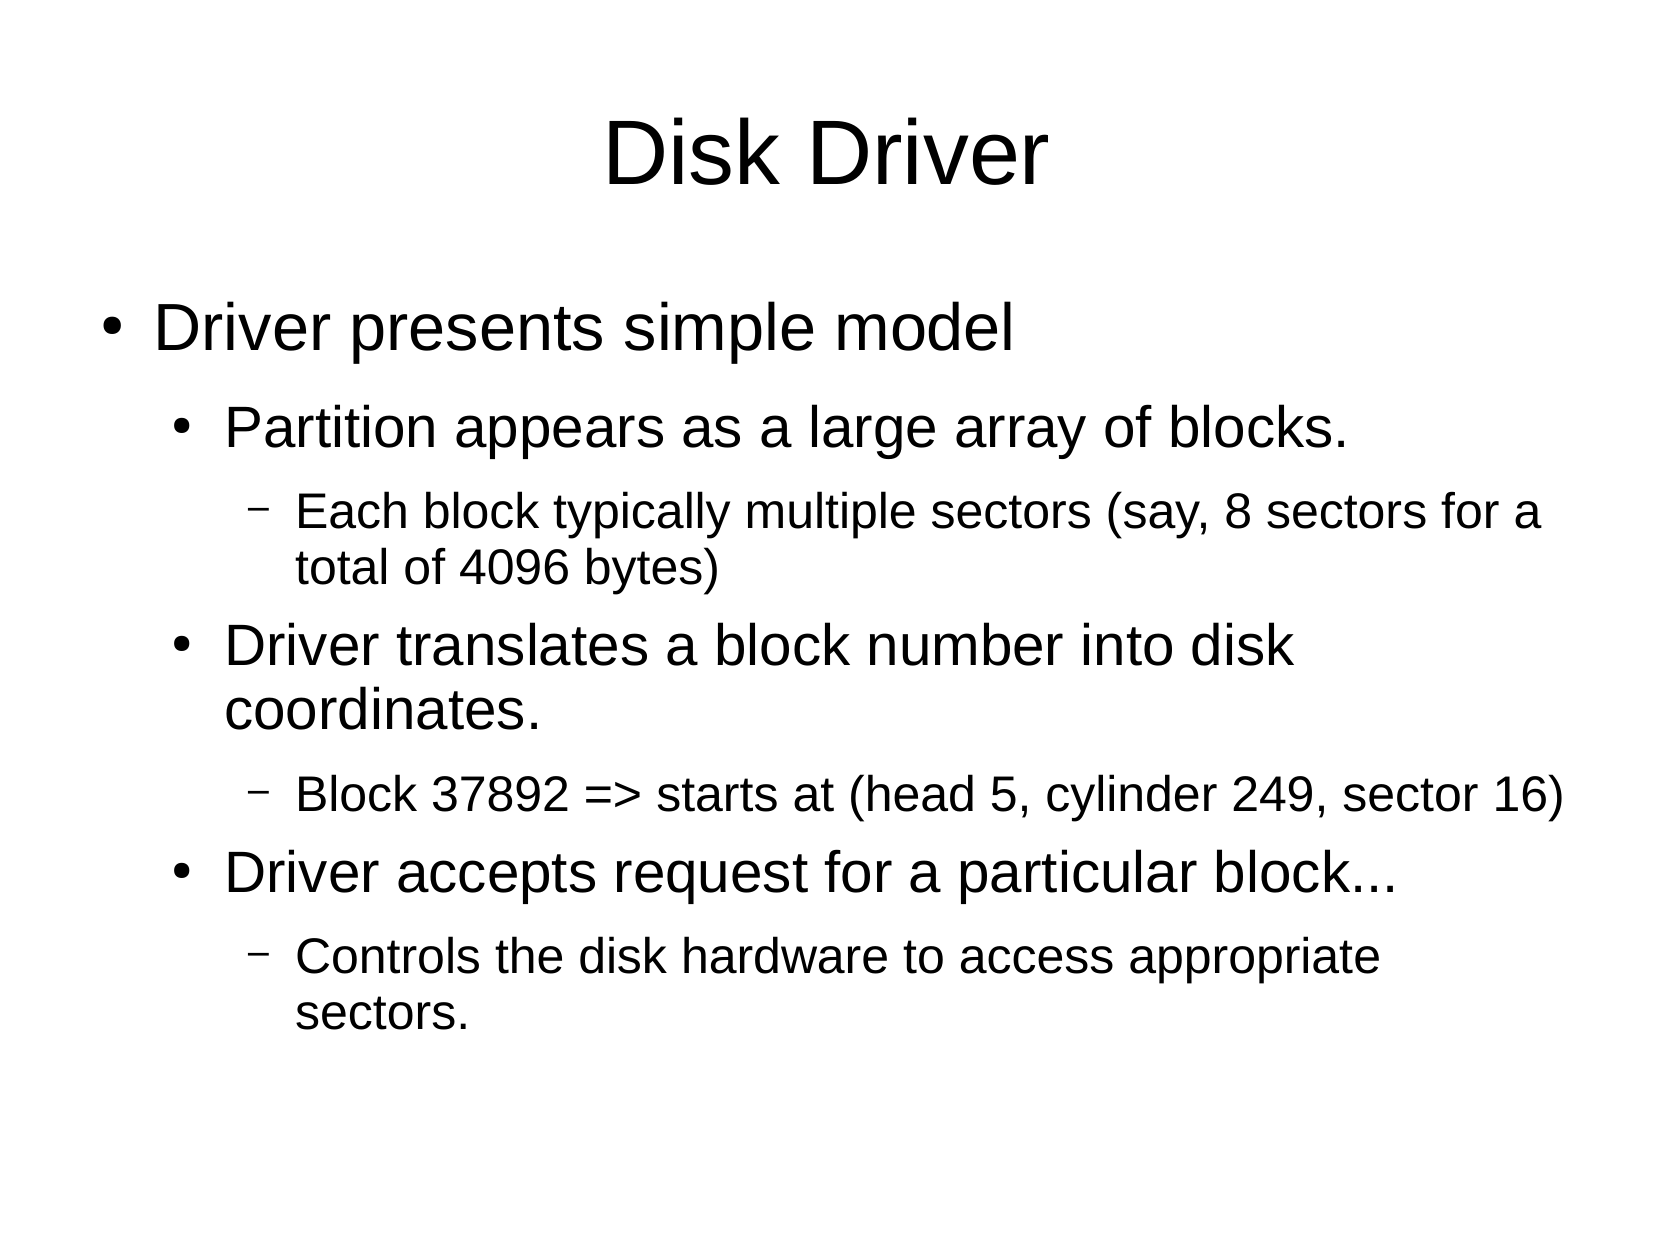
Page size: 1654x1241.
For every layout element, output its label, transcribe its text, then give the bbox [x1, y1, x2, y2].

list Driver presents simple model Partition appears as a large array of blocks. Each block typically multiple sectors (say, 8 sectors for a total of 4096 bytes) Driver translates a block number into disk coordinates. Block 37892 => starts at (head 5, cylinder 249, sector 16) Driver accepts request for a particular block... Controls the disk hardware to access appropriate sectors. [82, 290, 1571, 1094]
title Disk Driver [82, 56, 1571, 250]
